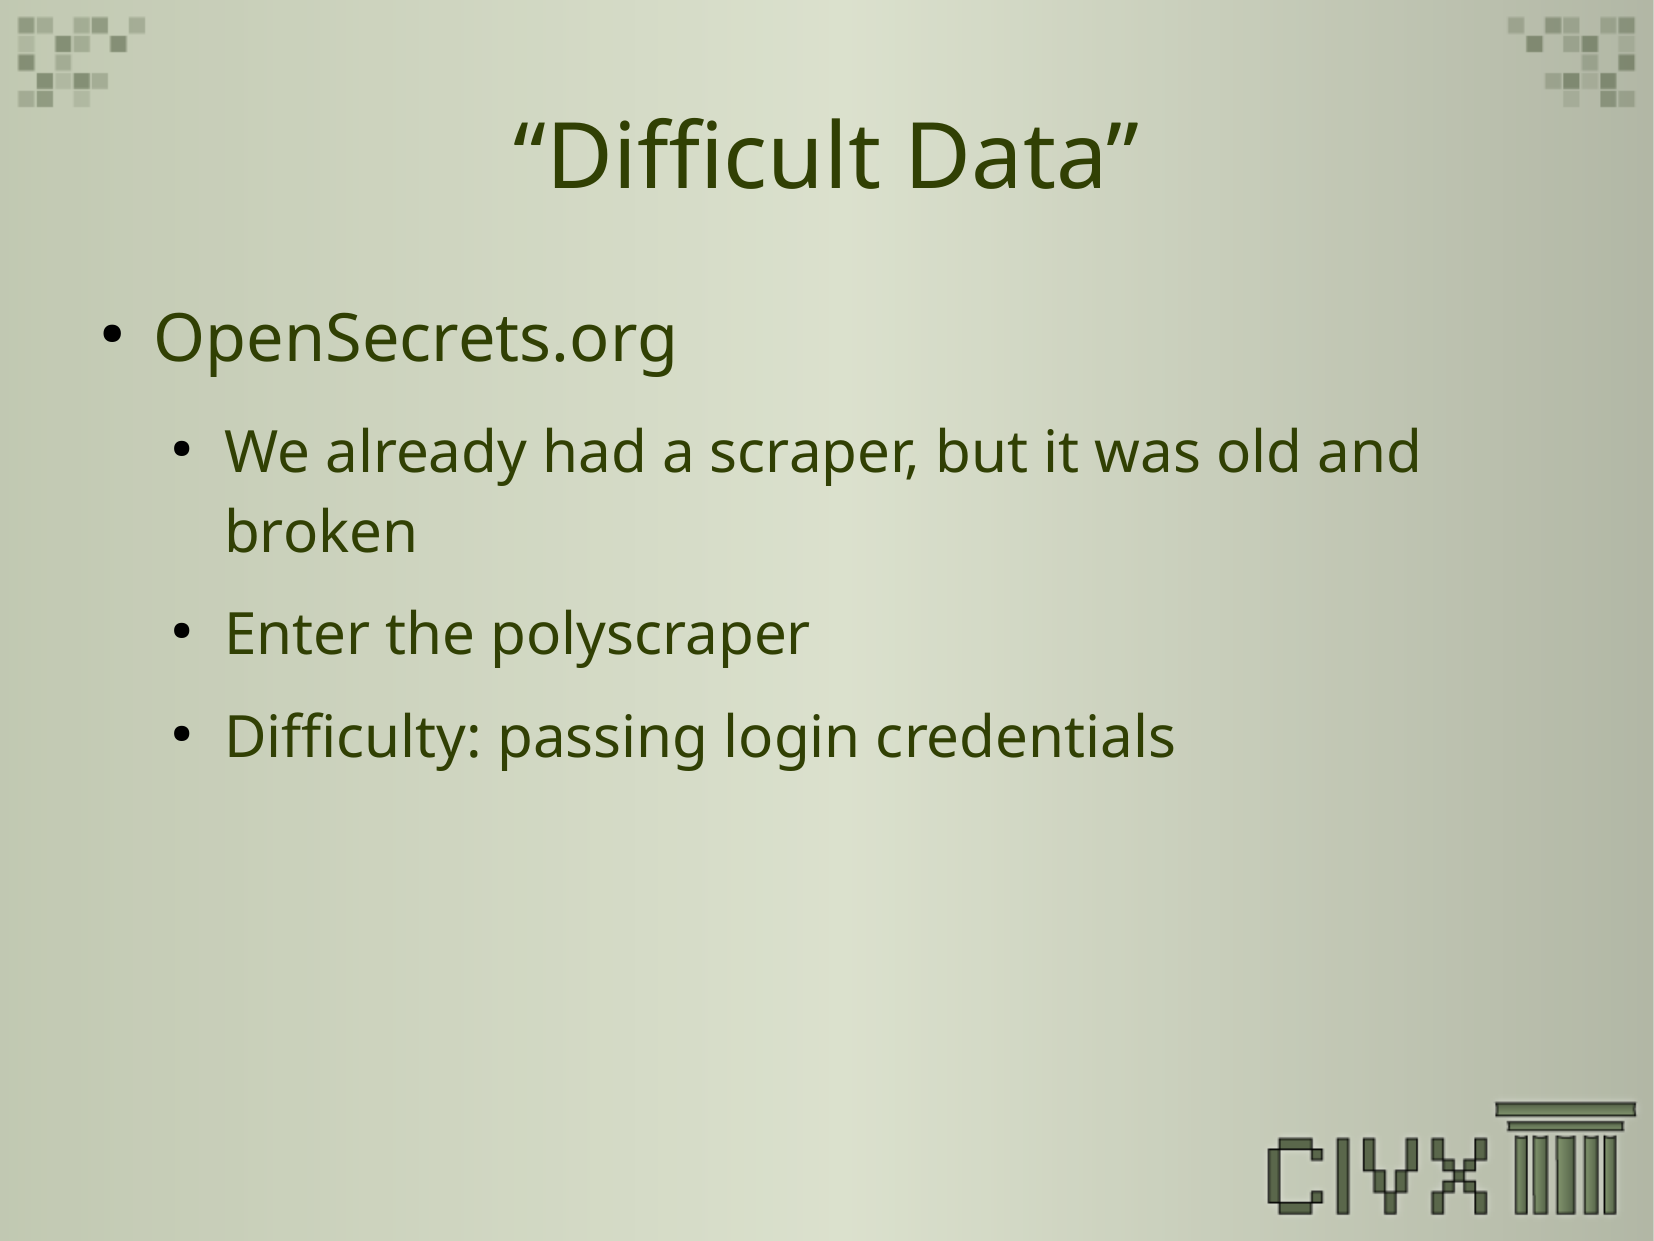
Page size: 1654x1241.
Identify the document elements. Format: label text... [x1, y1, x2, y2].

title “Difficult Data” [82, 56, 1571, 250]
picture [0, 0, 1654, 1241]
list OpenSecrets.org We already had a scraper, but it was old and broken Enter the polyscraper Difficulty: passing login credentials [82, 290, 1571, 1094]
